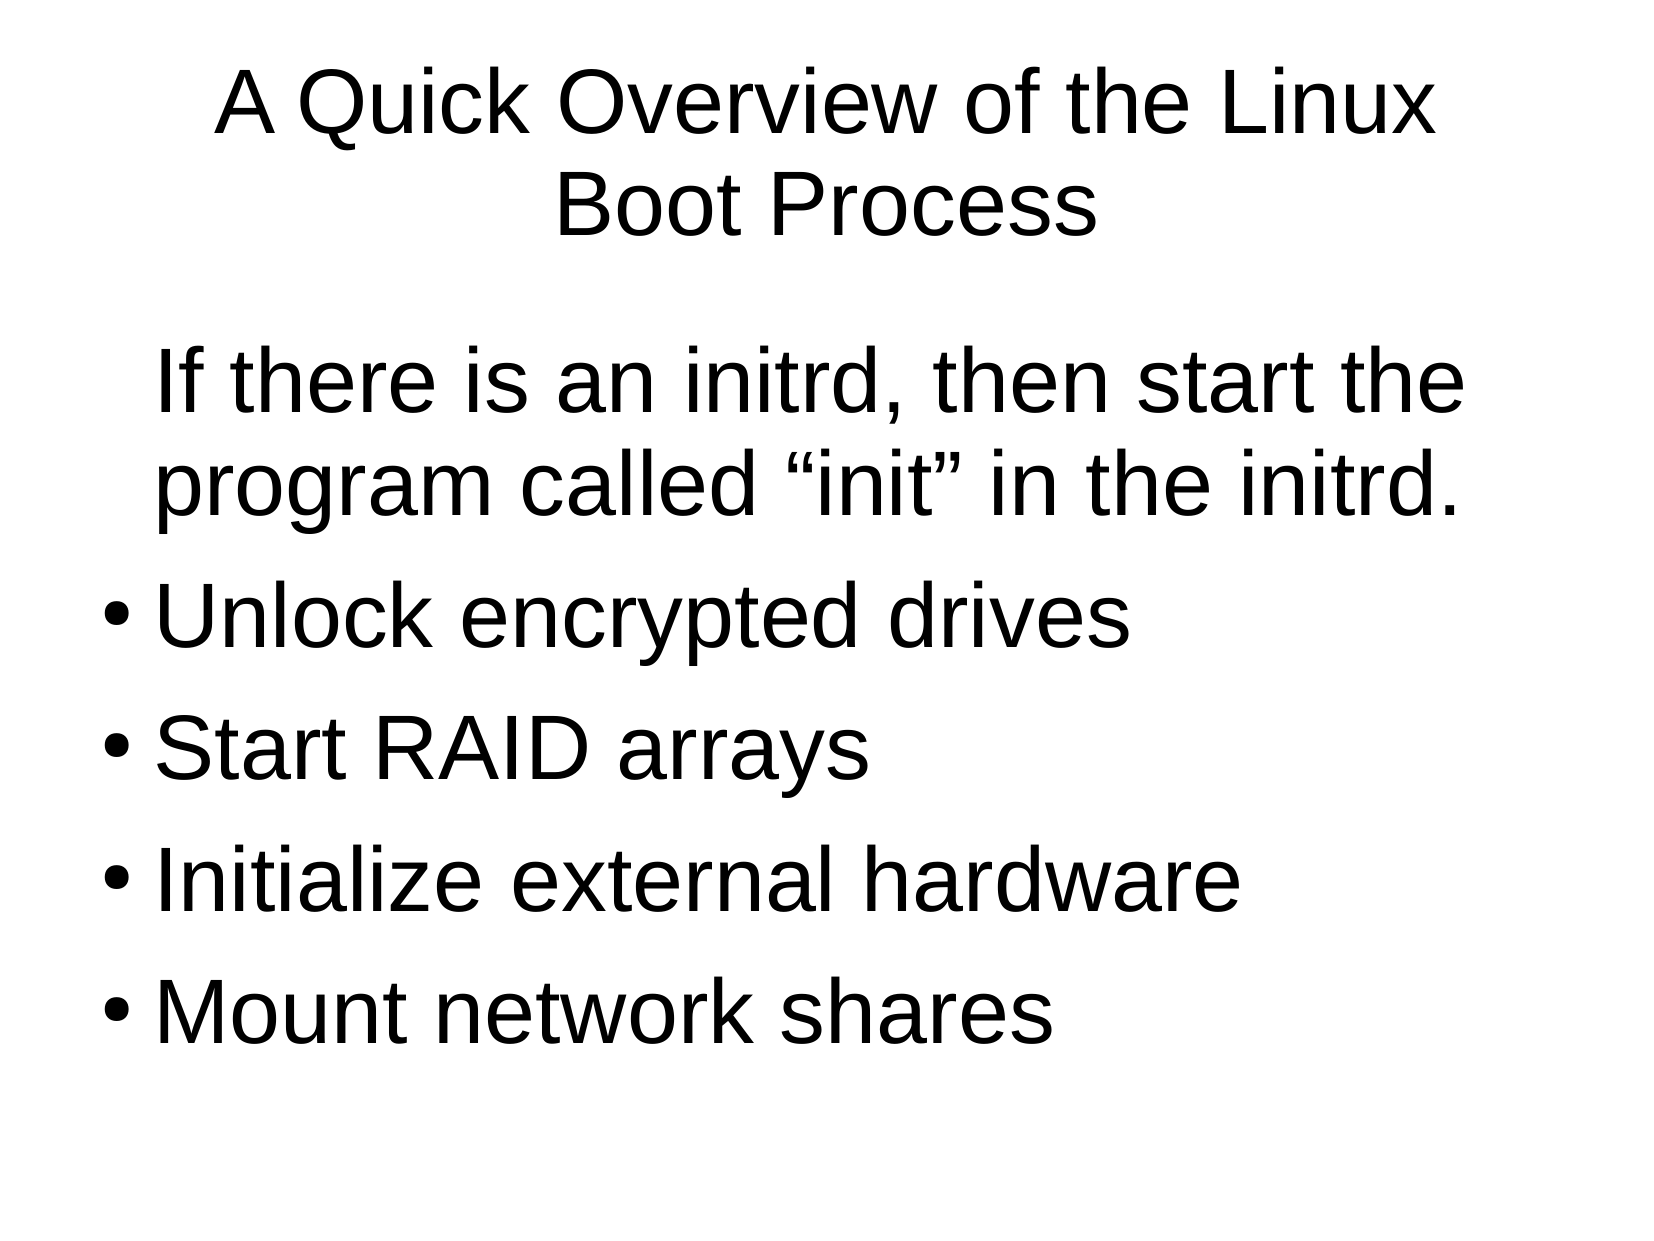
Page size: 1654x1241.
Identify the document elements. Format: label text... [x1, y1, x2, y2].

list If there is an initrd, then start the program called “init” in the initrd. Unlock encrypted drives Start RAID arrays Initialize external hardware Mount network shares [82, 330, 1571, 1216]
title A Quick Overview of the Linux Boot Process [82, 49, 1571, 257]
